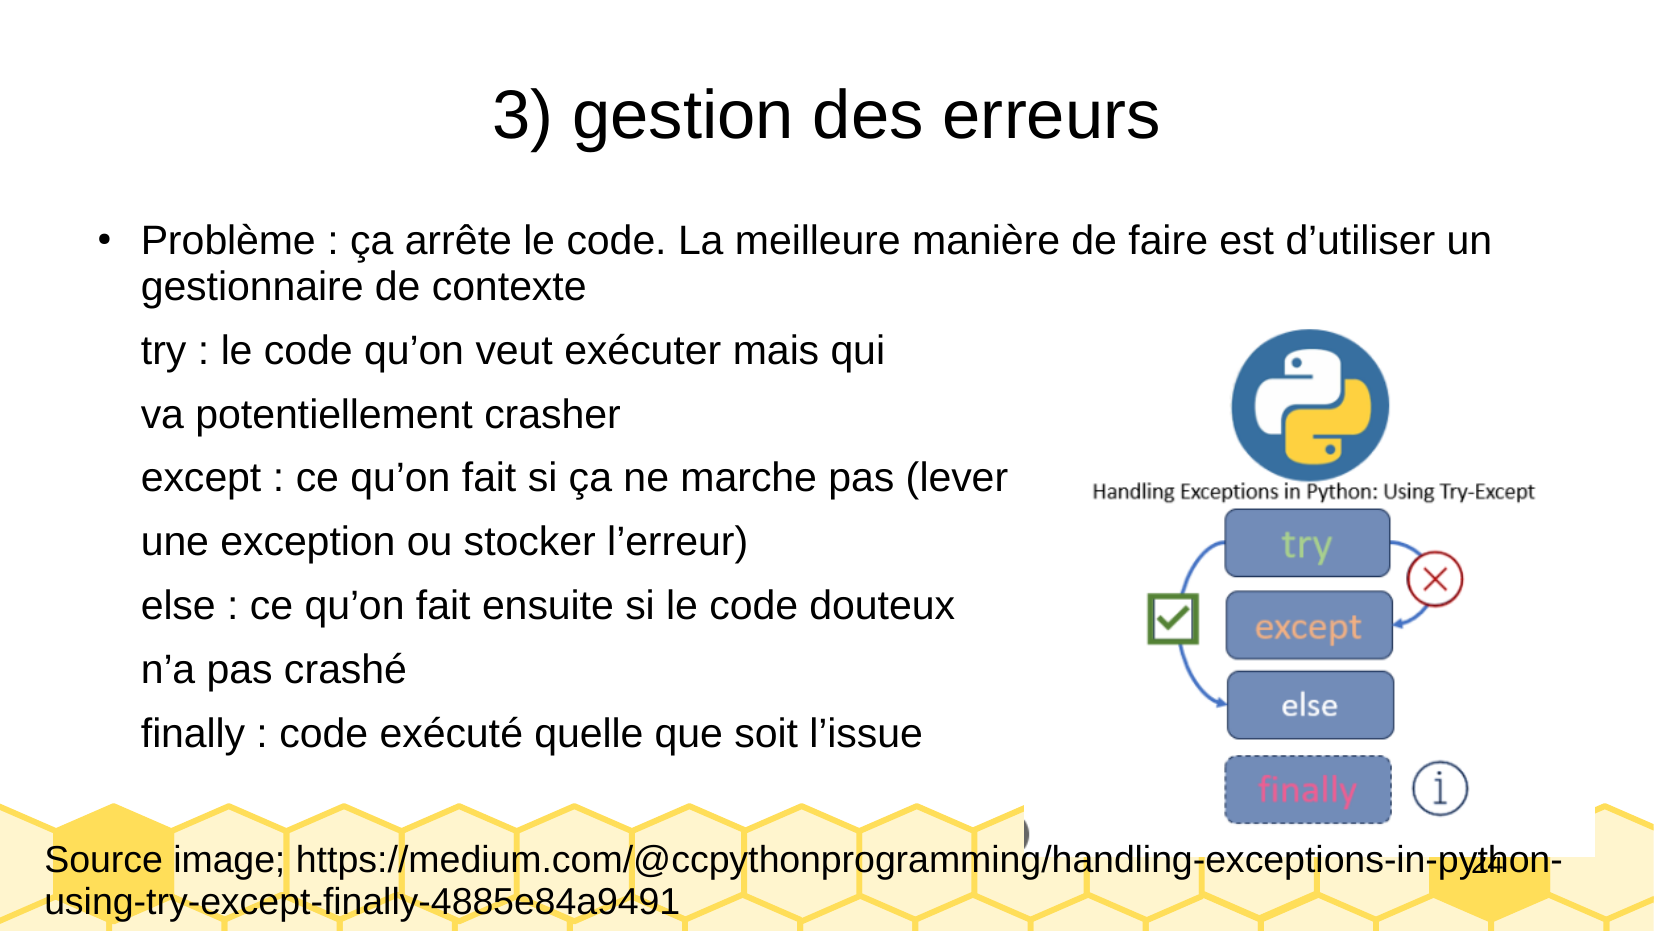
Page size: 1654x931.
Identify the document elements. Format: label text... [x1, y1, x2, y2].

text_box Source image; https://medium.com/@ccpythonprogramming/handling-exceptions-in-python-using-try-except-finally-4885e84a9491 [29, 831, 1605, 931]
picture [1024, 295, 1595, 831]
list Problème : ça arrête le code. La meilleure manière de faire est d’utiliser un gestionnaire de contexte try : le code qu’on veut exécuter mais qui va potentiellement crasher except : ce qu’on fait si ça ne marche pas (lever une exception ou stocker l’erreur) else : ce qu’on fait ensuite si le code douteux n’a pas crashé finally : code exécuté quelle que soit l’issue [82, 217, 1571, 758]
title 3) gestion des erreurs [82, 37, 1571, 193]
